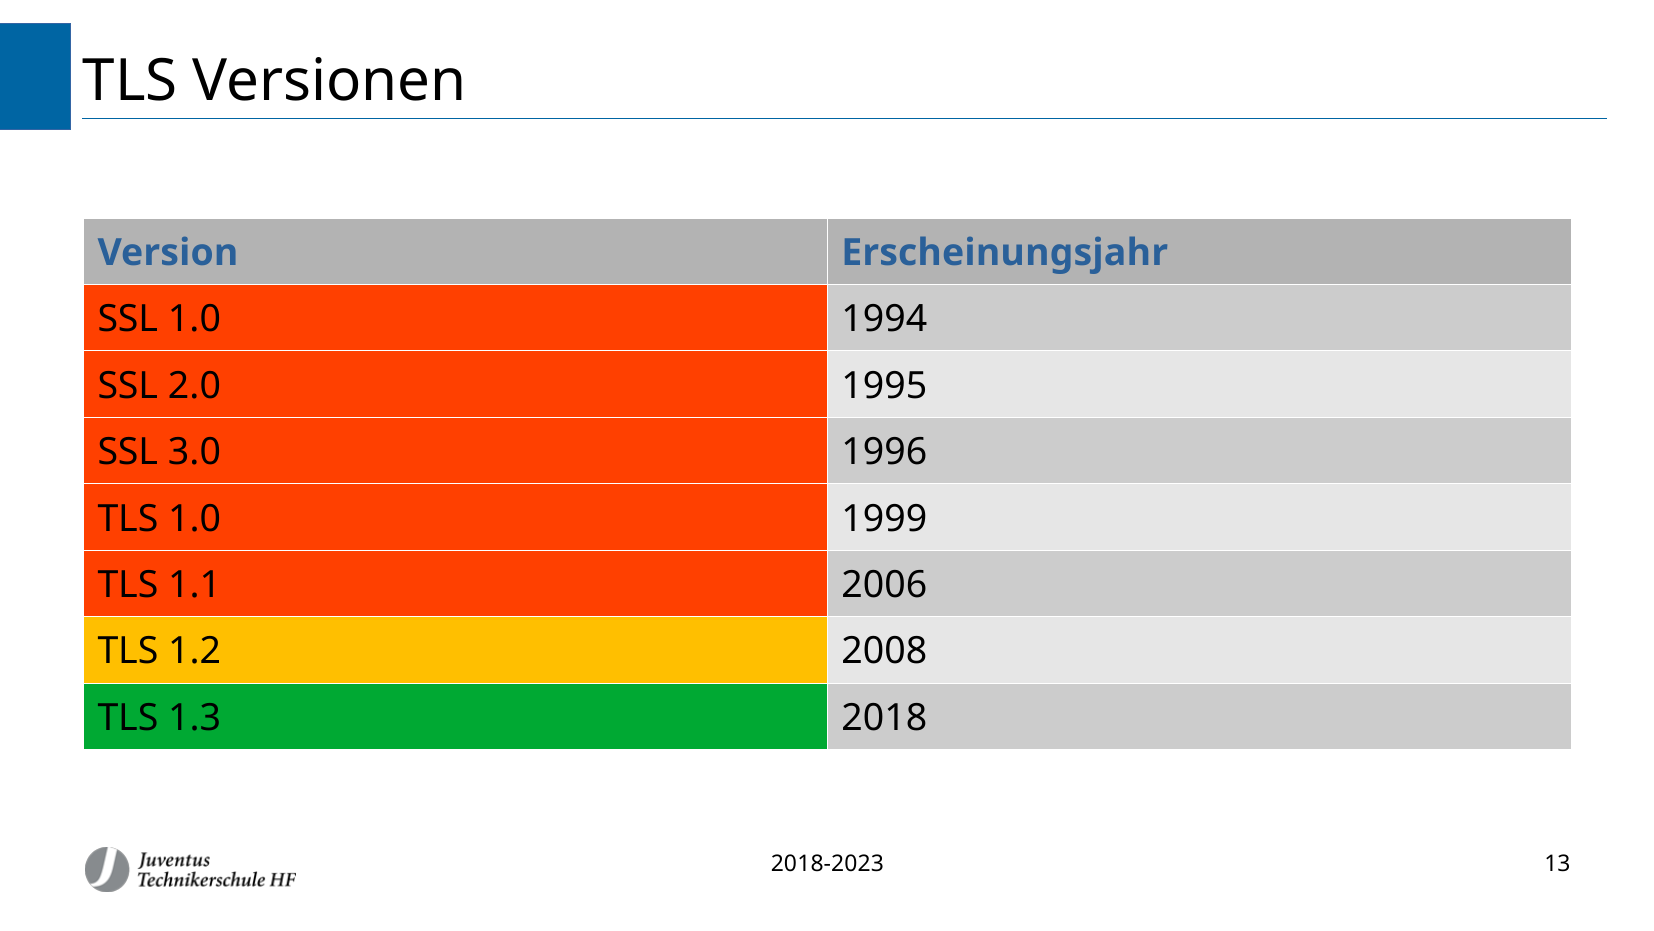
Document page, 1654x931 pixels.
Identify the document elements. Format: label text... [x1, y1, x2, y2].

picture [85, 847, 296, 892]
table_header Erscheinungsjahr [828, 219, 1571, 284]
table_cell SSL 1.0 [84, 285, 827, 350]
table_cell 2018 [828, 684, 1571, 749]
table_cell TLS 1.0 [84, 484, 827, 550]
table_cell TLS 1.1 [84, 551, 827, 616]
table_cell 2006 [828, 551, 1571, 616]
table_cell SSL 2.0 [84, 351, 827, 417]
table_cell TLS 1.3 [84, 684, 827, 749]
table_cell 1995 [828, 351, 1571, 417]
table_header Version [84, 219, 827, 284]
table_cell SSL 3.0 [84, 418, 827, 483]
table_cell TLS 1.2 [84, 617, 827, 683]
table_cell 1994 [828, 285, 1571, 350]
table_cell 1999 [828, 484, 1571, 550]
table_cell 1996 [828, 418, 1571, 483]
title TLS Versionen [82, 37, 1571, 119]
table_cell 2008 [828, 617, 1571, 683]
